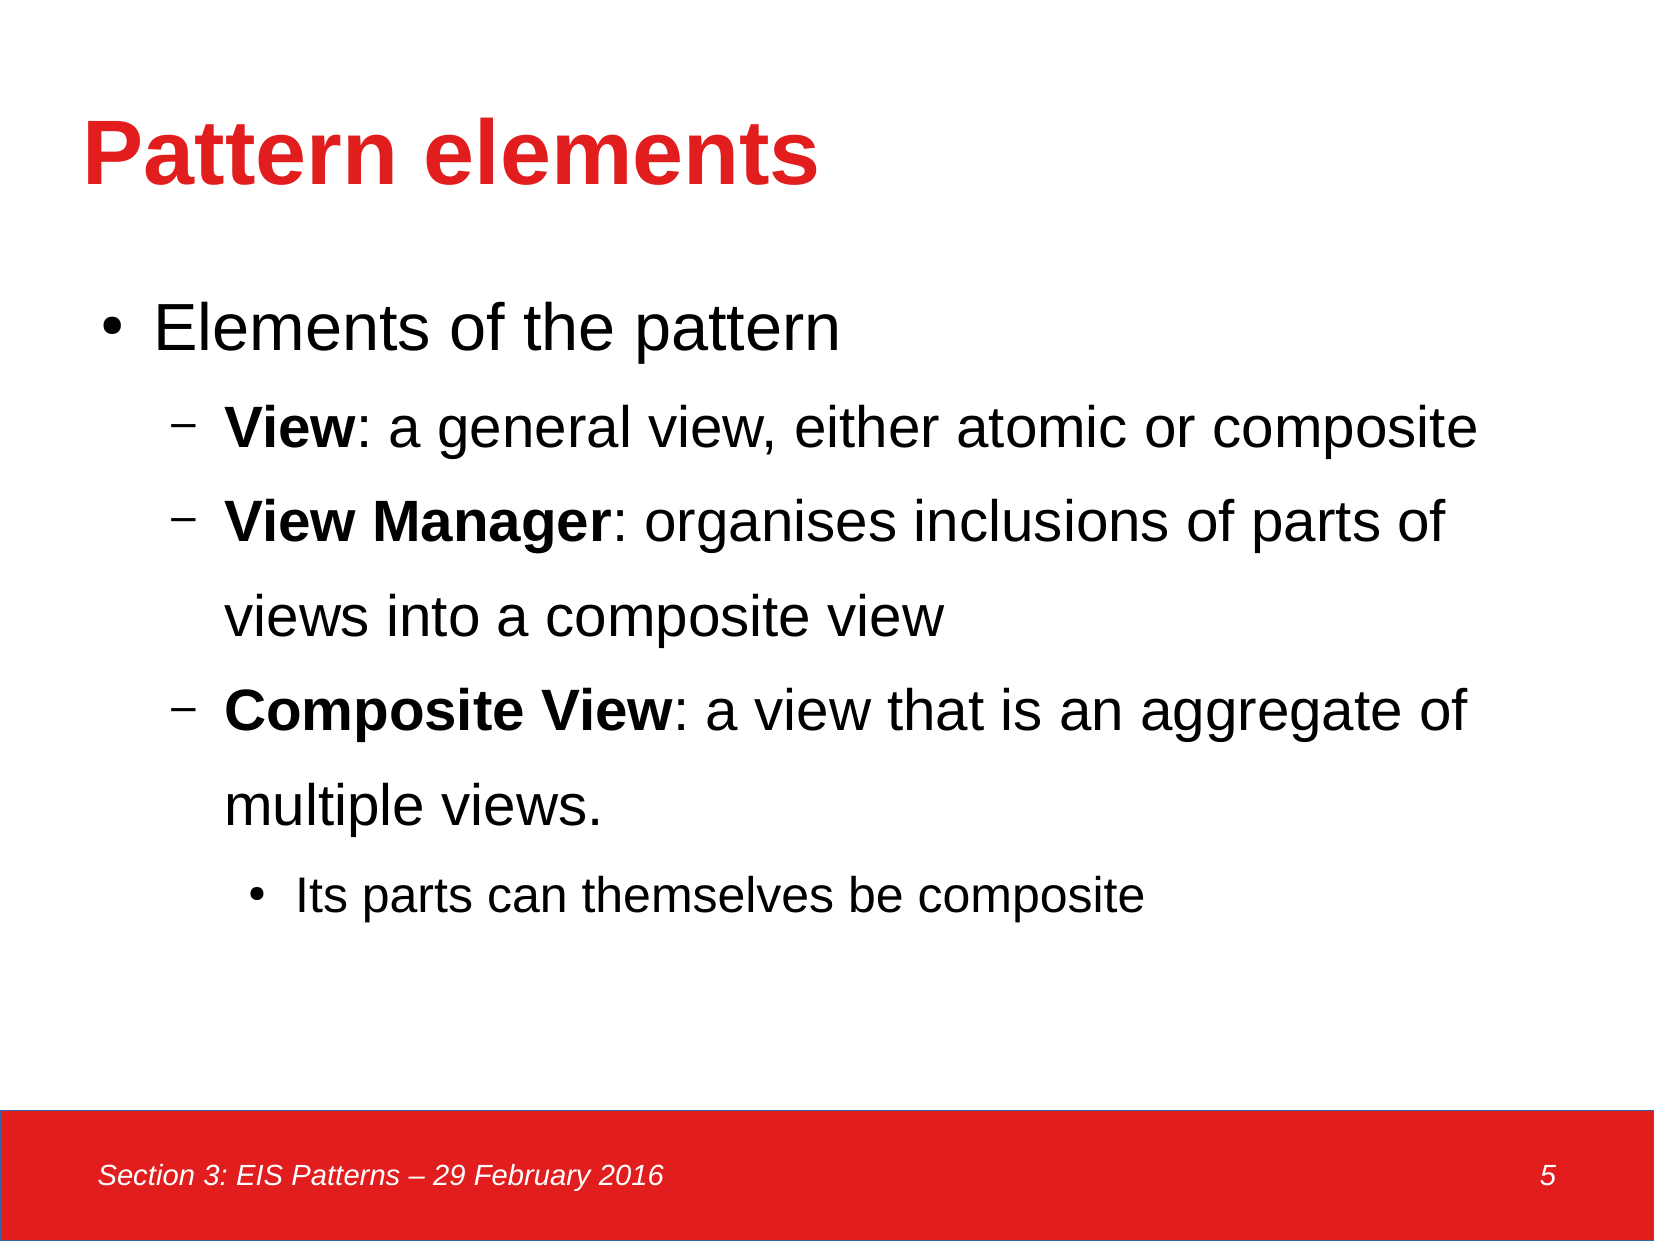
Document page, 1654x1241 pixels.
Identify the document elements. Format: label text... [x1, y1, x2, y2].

title Pattern elements [82, 49, 1571, 257]
list Elements of the pattern View: a general view, either atomic or composite View Manager: organises inclusions of parts of views into a composite view Composite View: a view that is an aggregate of multiple views. Its parts can themselves be composite [82, 290, 1571, 1010]
